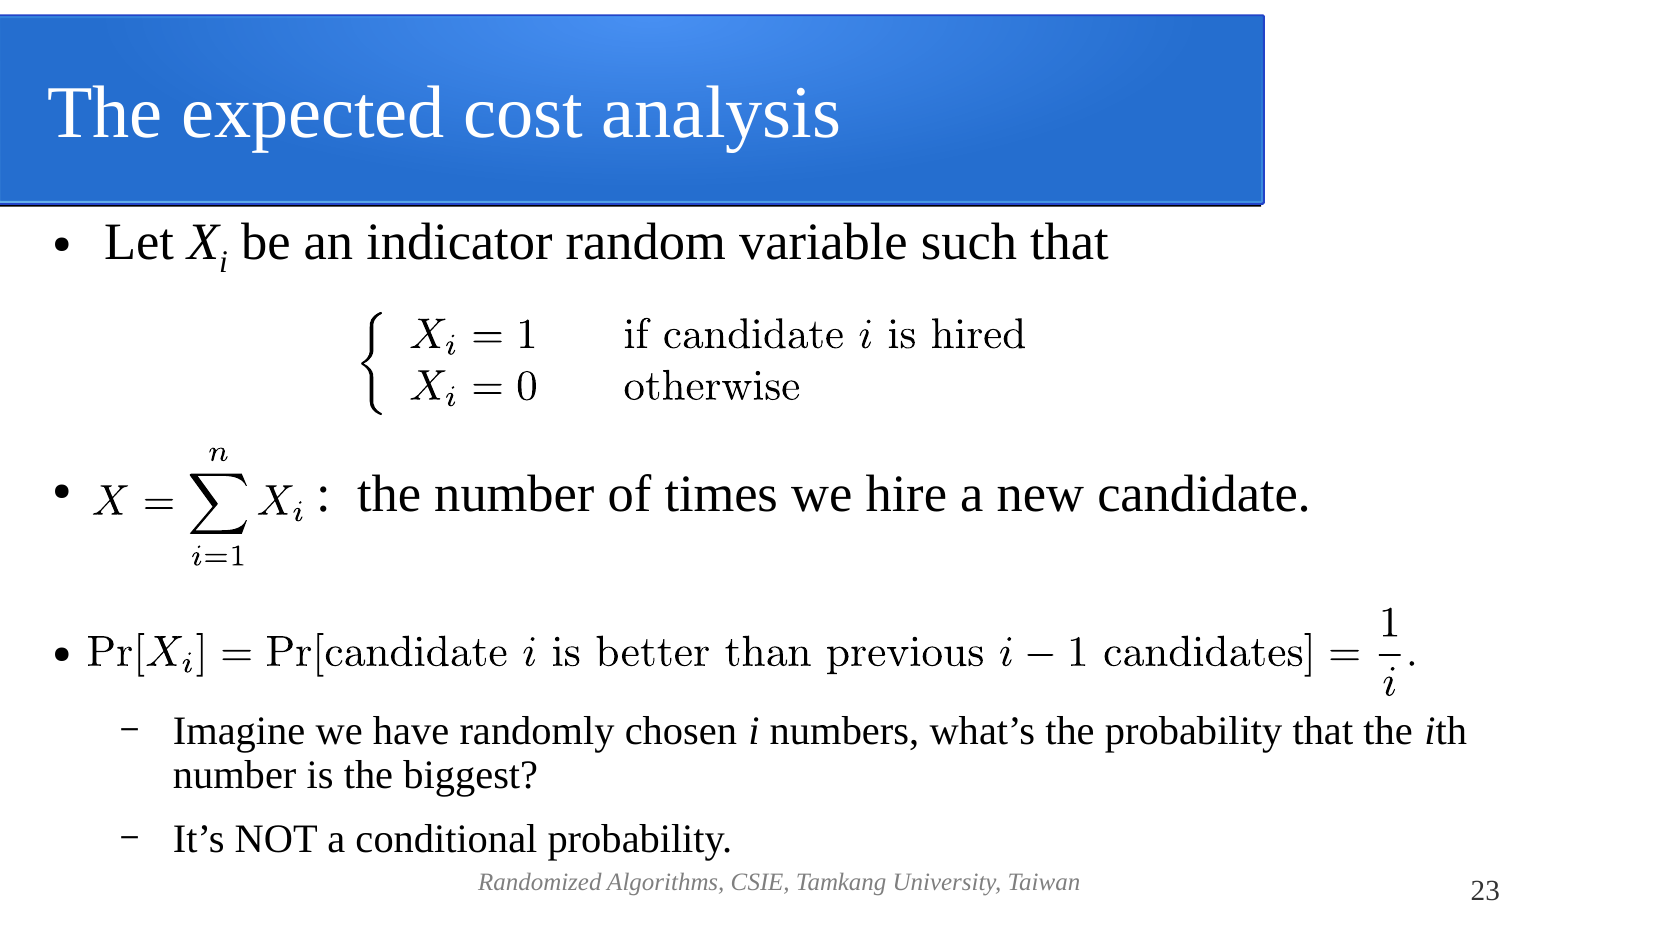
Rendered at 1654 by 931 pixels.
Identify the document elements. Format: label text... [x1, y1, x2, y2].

picture [91, 447, 303, 566]
picture [86, 607, 1415, 697]
title The expected cost analysis [47, 35, 1199, 189]
list Let Xi be an indicator random variable such that : the number of times we hire a new candidate. Imagine we have randomly chosen i numbers, what’s the probability that the ith number is the biggest? It’s NOT a conditional probability. [35, 212, 1524, 863]
picture [353, 310, 1027, 417]
